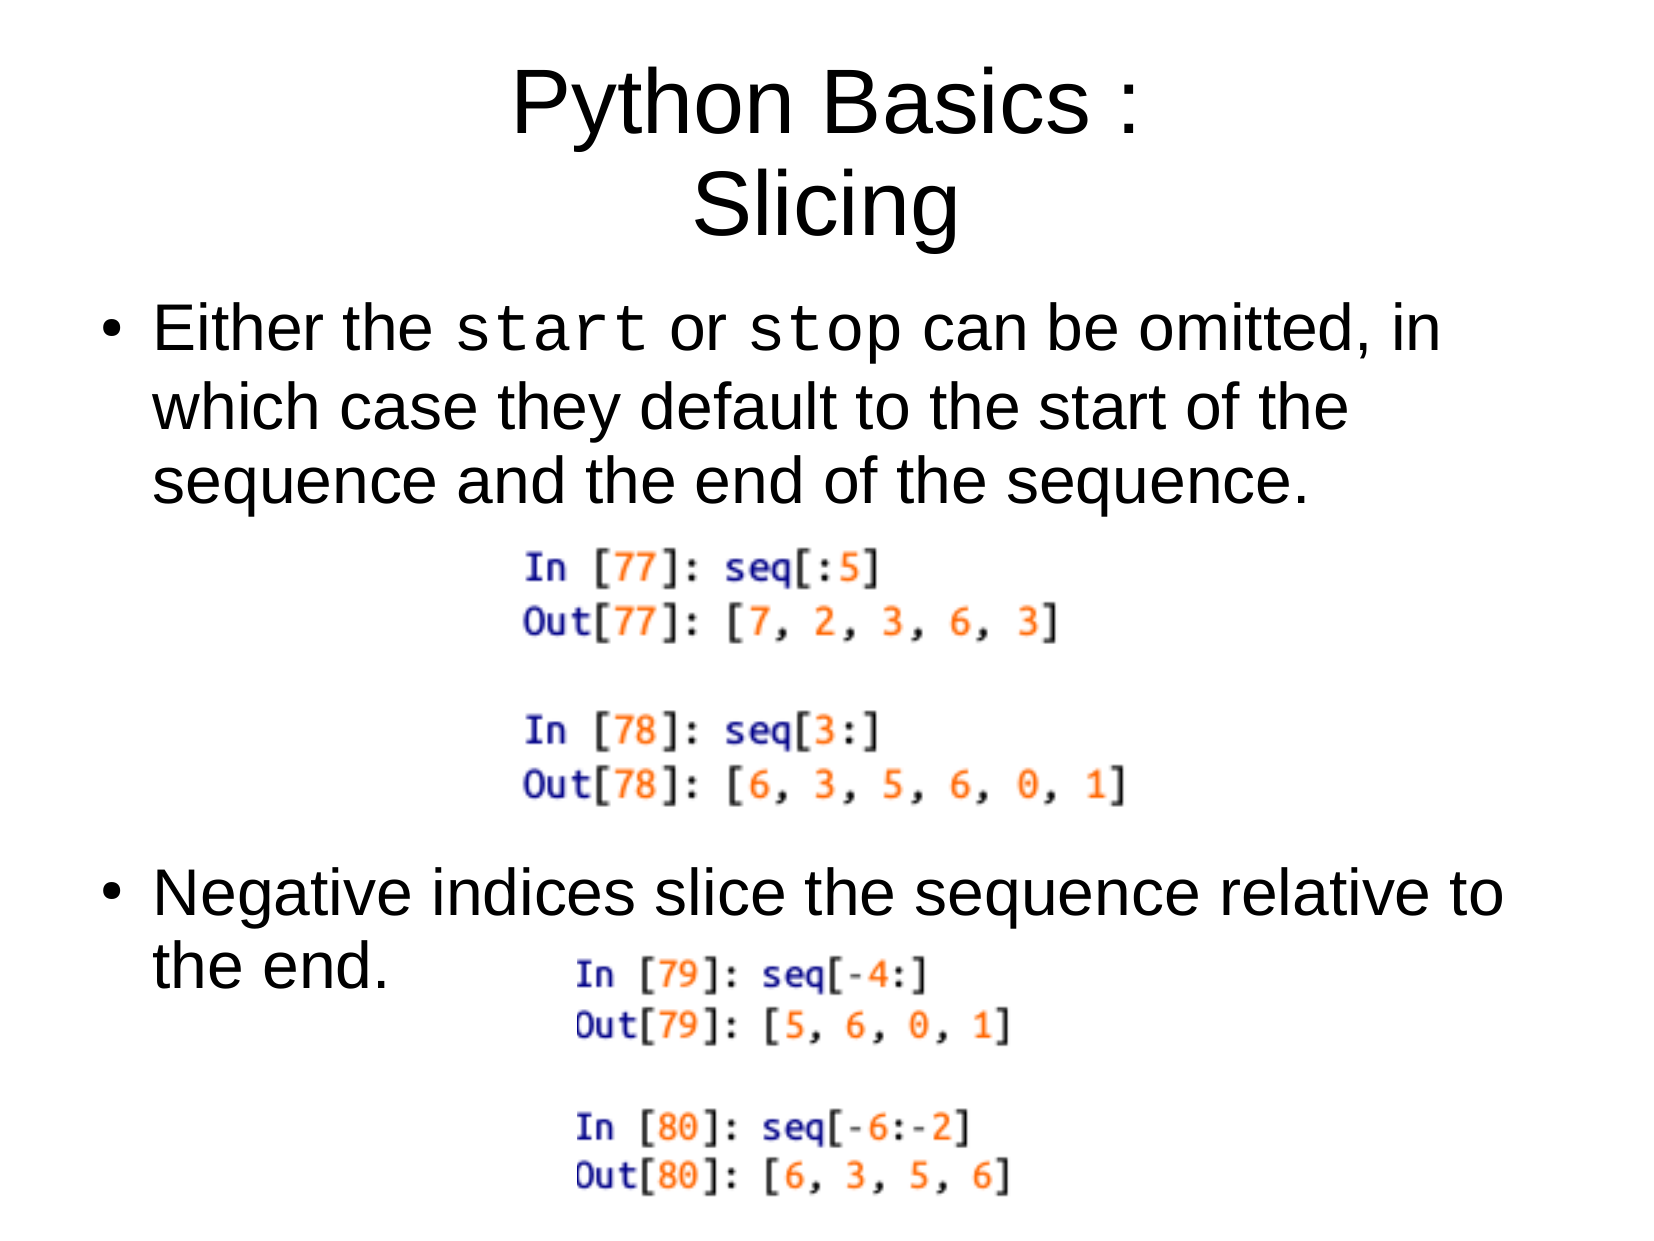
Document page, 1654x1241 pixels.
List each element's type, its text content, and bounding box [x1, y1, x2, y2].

picture [577, 952, 1031, 1227]
list Either the start or stop can be omitted, in which case they default to the start of the sequence and the end of the sequence. Negative indices slice the sequence relative to the end. [82, 290, 1571, 1010]
title Python Basics : Slicing [82, 49, 1571, 257]
picture [516, 530, 1148, 815]
